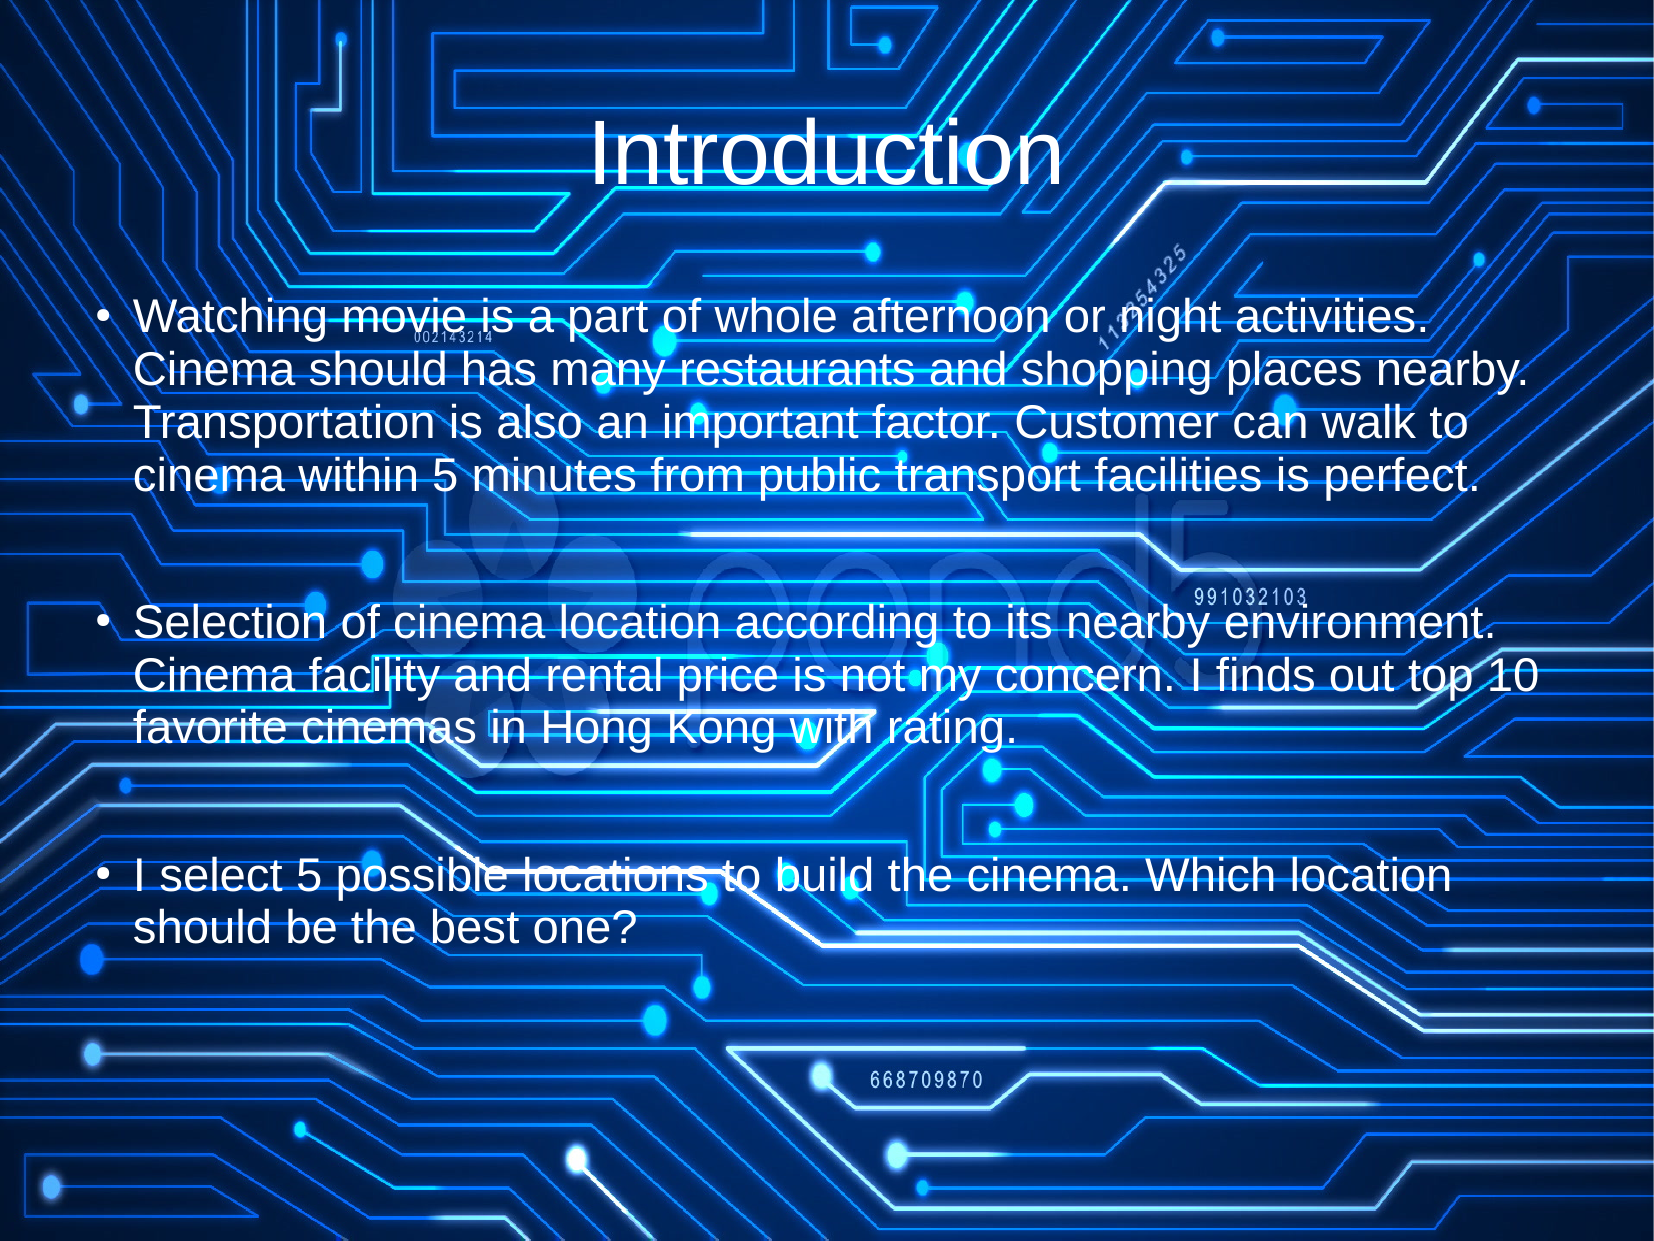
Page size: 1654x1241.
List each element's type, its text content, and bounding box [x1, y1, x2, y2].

title Introduction [82, 49, 1571, 257]
picture [0, 0, 1654, 1241]
list Watching movie is a part of whole afternoon or night activities. Cinema should has many restaurants and shopping places nearby. Transportation is also an important factor. Customer can walk to cinema within 5 minutes from public transport facilities is perfect. Selection of cinema location according to its nearby environment. Cinema facility and rental price is not my concern. I finds out top 10 favorite cinemas in Hong Kong with rating. I select 5 possible locations to build the cinema. Which location should be the best one? [82, 290, 1571, 1010]
